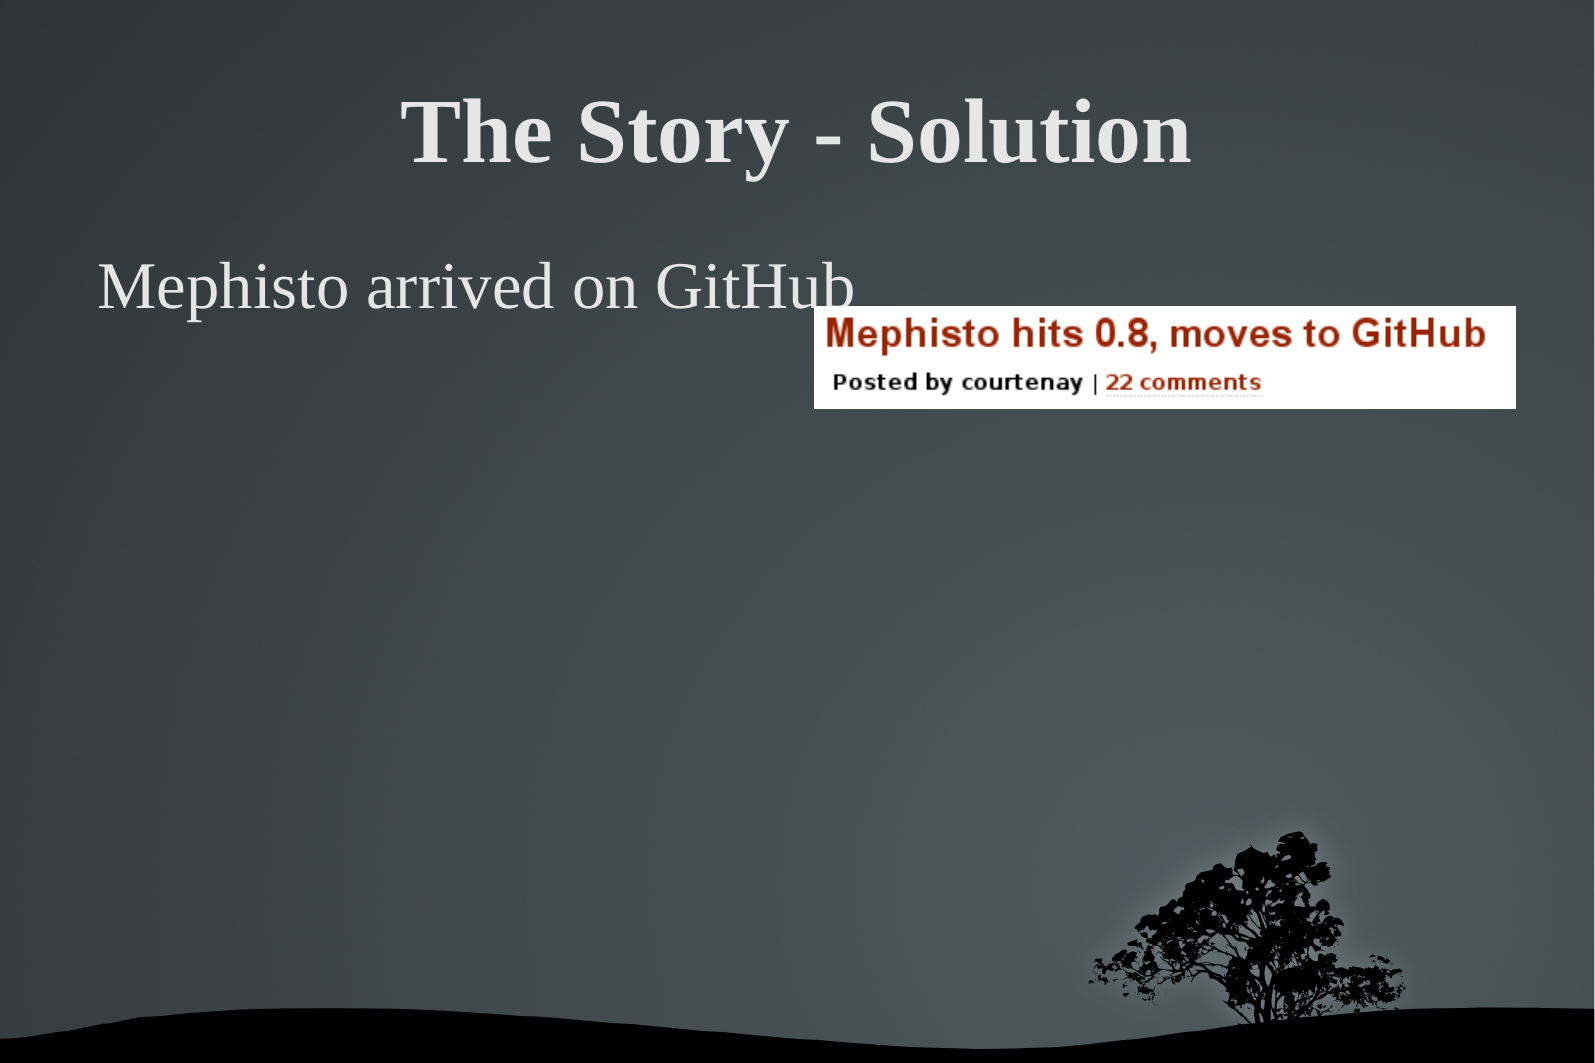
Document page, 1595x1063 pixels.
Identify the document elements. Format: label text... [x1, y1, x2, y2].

title The Story - Solution [79, 49, 1515, 213]
list Mephisto arrived on GitHub [79, 248, 780, 936]
picture [0, 0, 1595, 1063]
